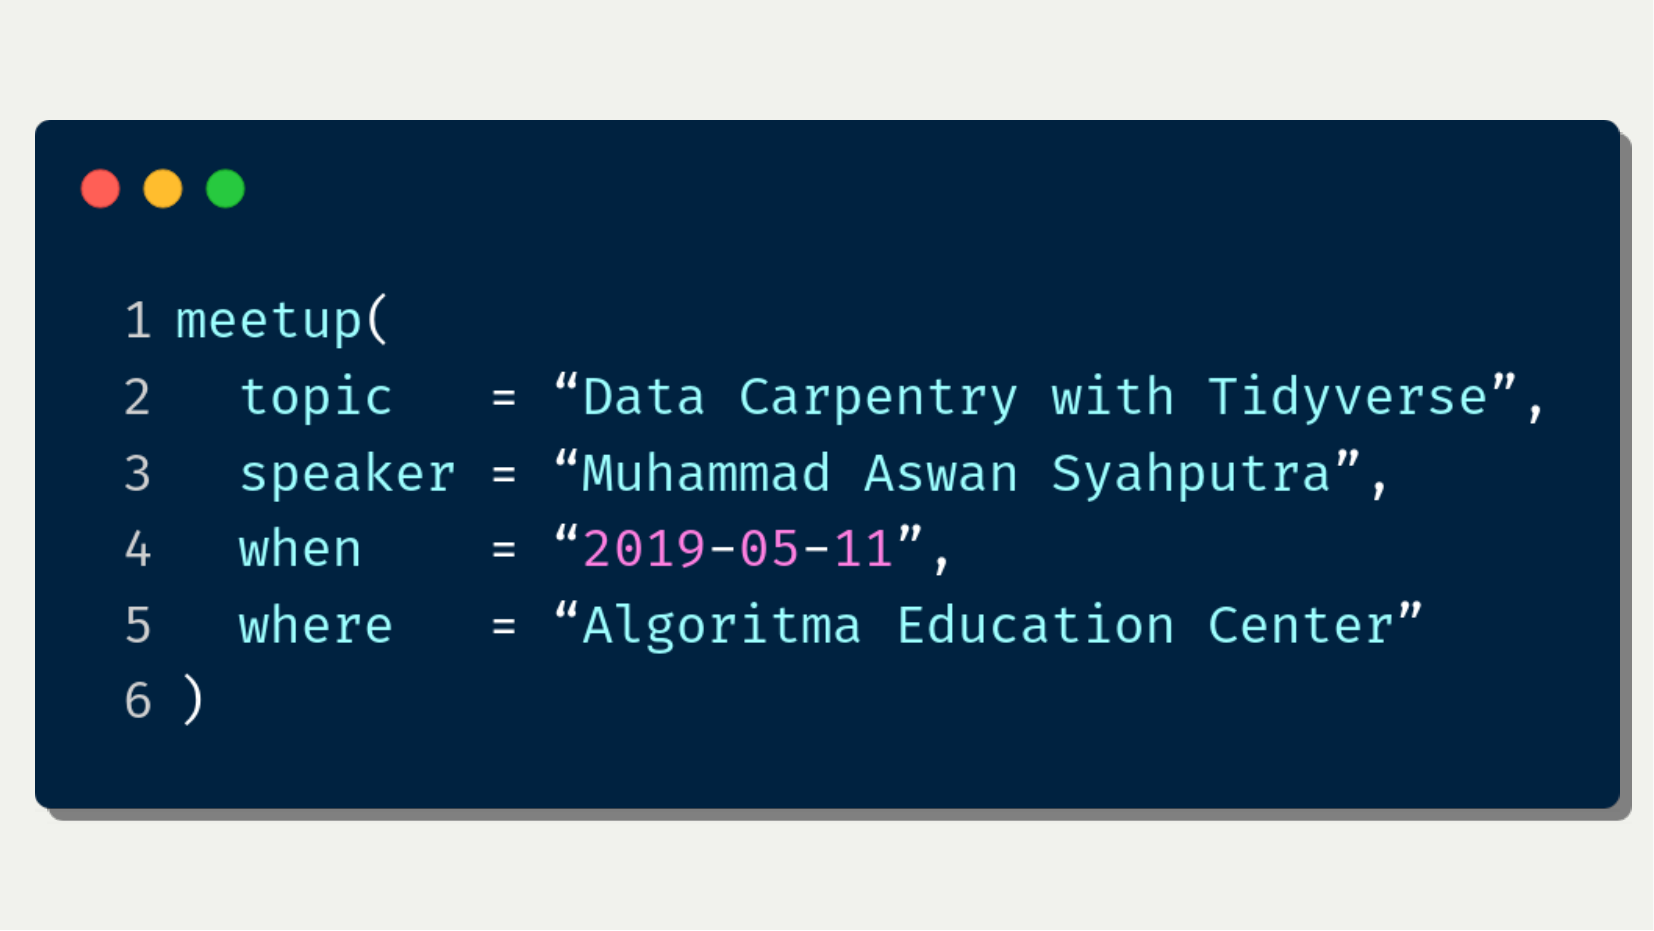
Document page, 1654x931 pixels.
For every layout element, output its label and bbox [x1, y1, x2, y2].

picture [35, 120, 1620, 812]
